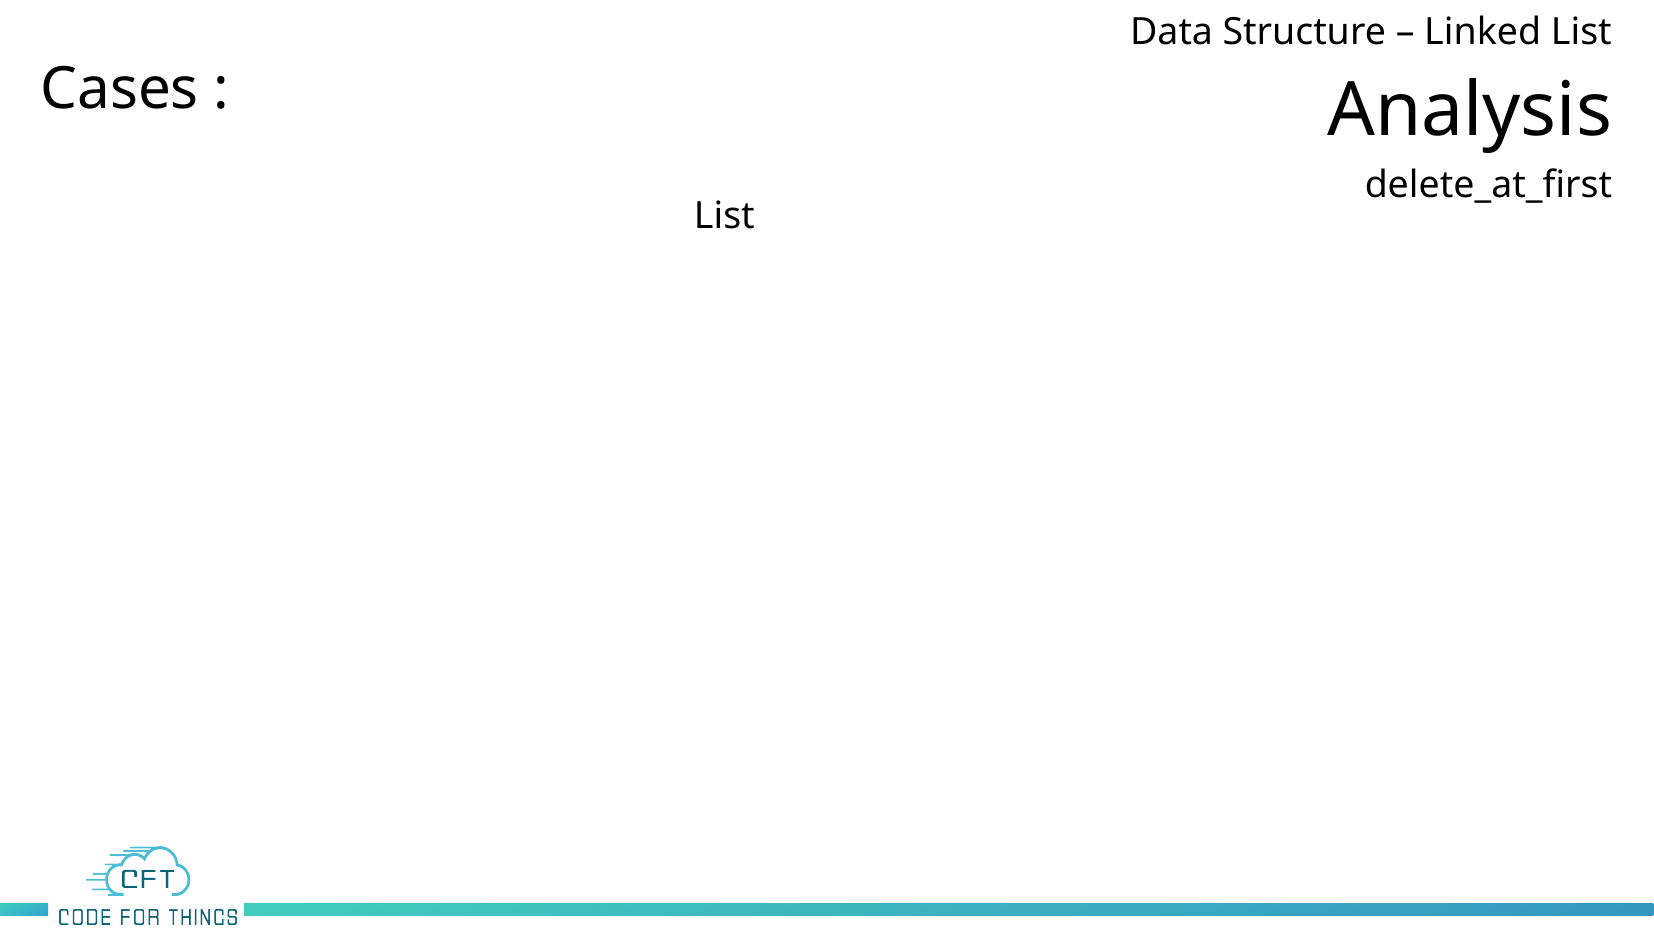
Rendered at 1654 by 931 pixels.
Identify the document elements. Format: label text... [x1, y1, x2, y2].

text_box Cases : [25, 38, 260, 189]
text_box List [678, 181, 775, 248]
picture [59, 846, 237, 925]
title Data Structure – Linked List Analysis delete_at_first [1093, 0, 1613, 216]
